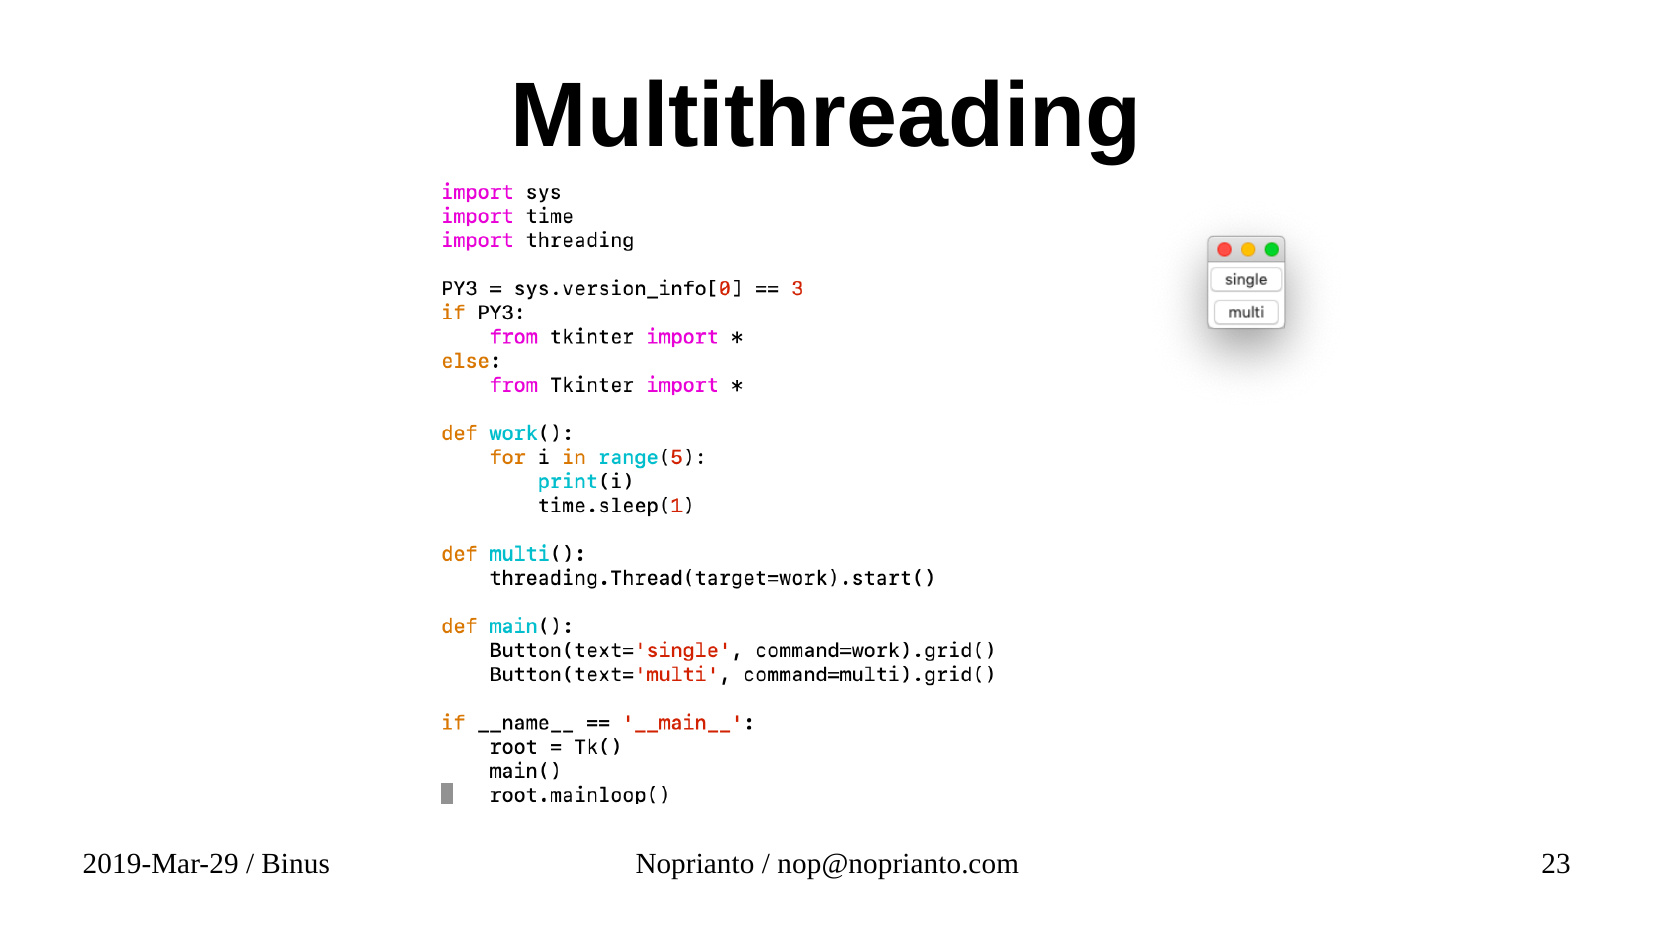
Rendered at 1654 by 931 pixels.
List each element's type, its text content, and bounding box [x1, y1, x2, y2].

picture [1142, 192, 1351, 415]
picture [439, 182, 1021, 804]
title Multithreading [82, 37, 1571, 193]
